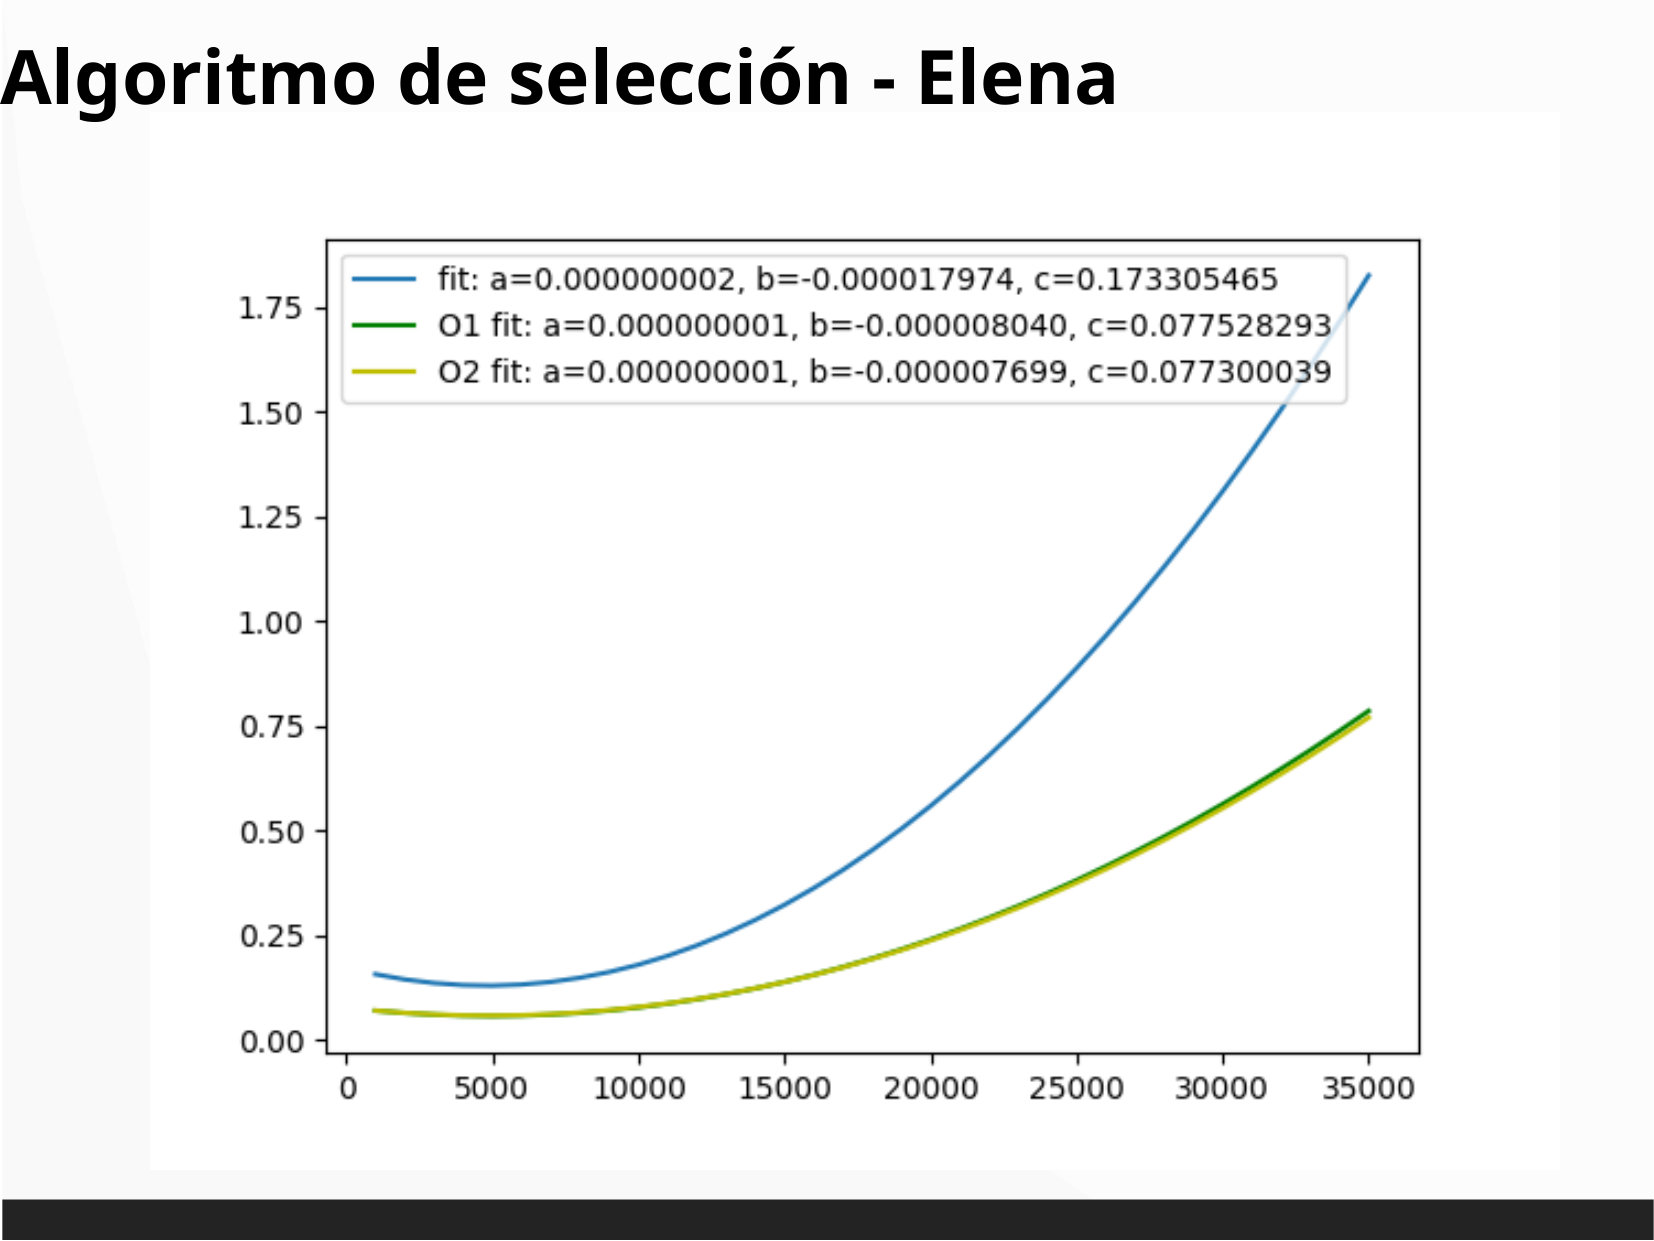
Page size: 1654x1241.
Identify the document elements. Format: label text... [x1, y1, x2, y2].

title Algoritmo de selección - Elena [0, 0, 1489, 151]
picture [2, 0, 1654, 1241]
